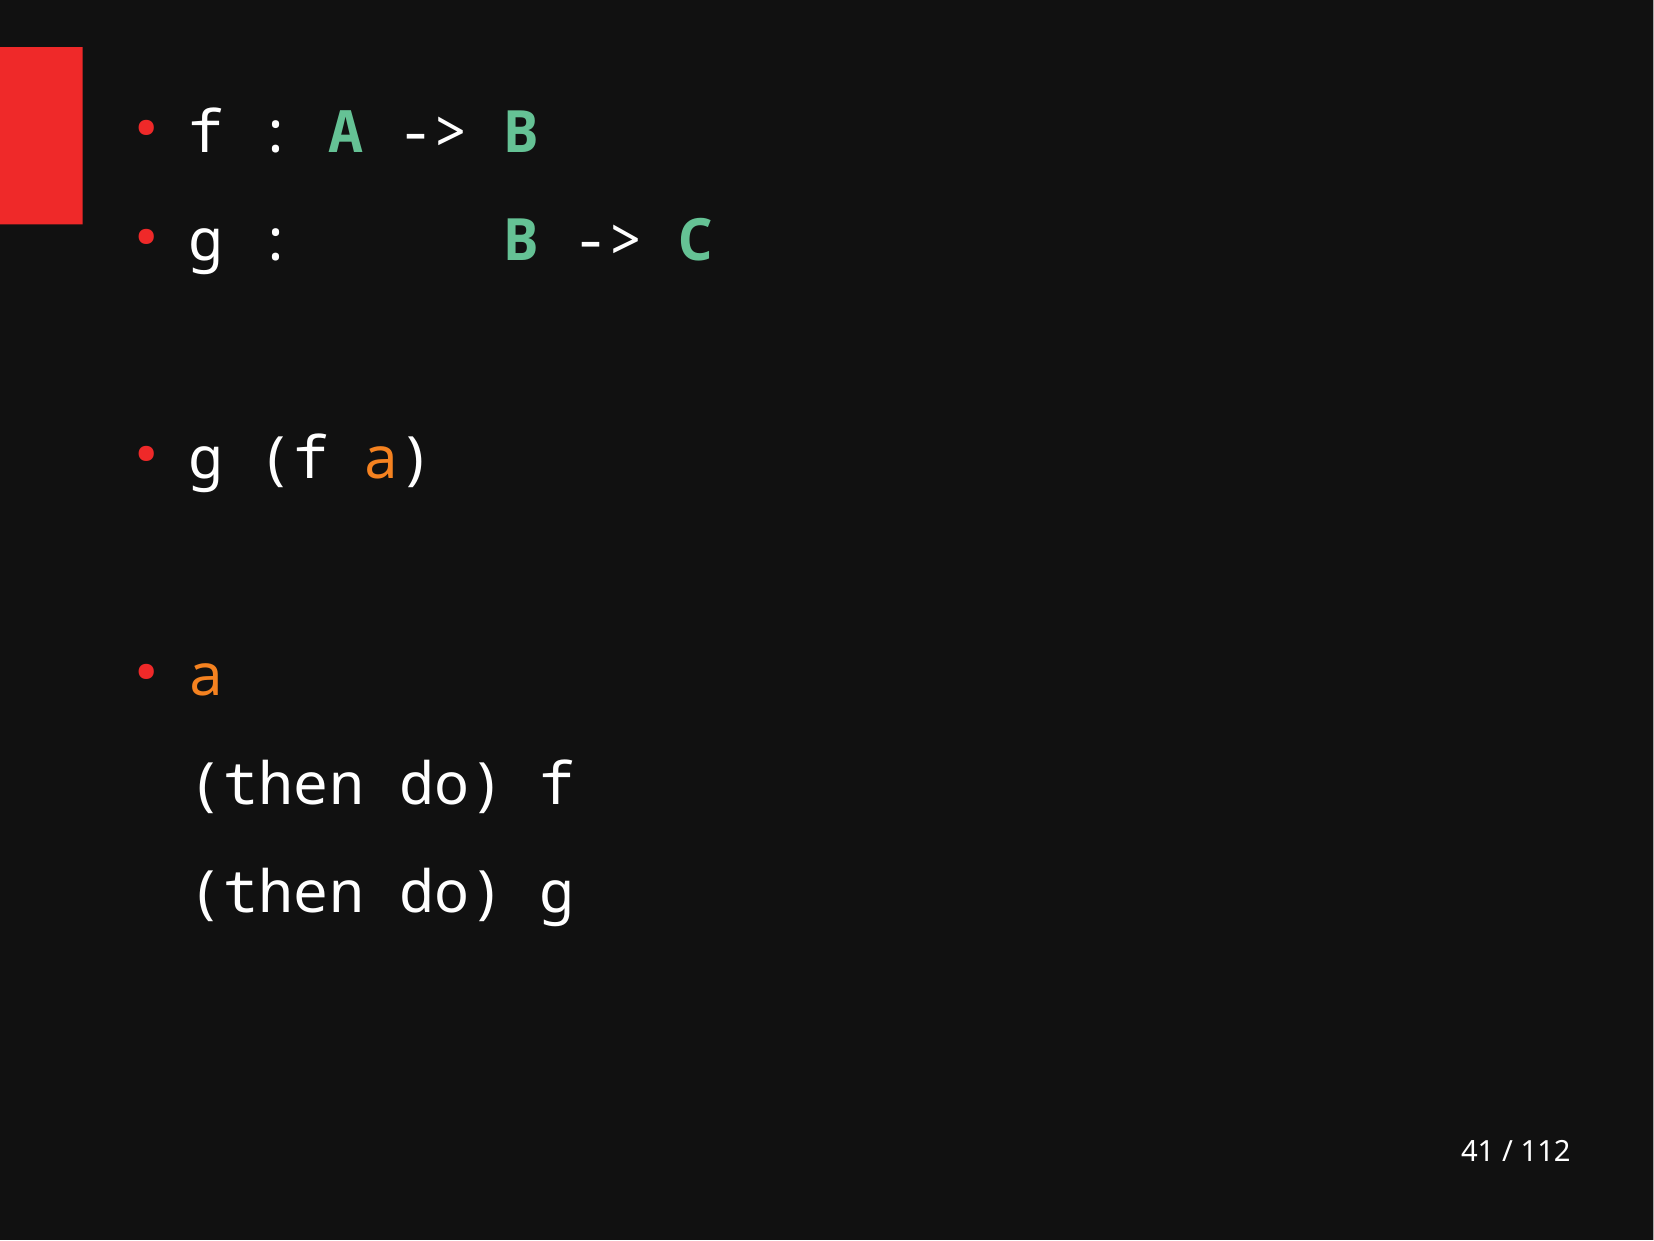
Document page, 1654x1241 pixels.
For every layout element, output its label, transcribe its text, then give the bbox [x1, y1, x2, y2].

list f : A -> B g : B -> C g (f a) a (then do) f (then do) g [118, 90, 1536, 1074]
